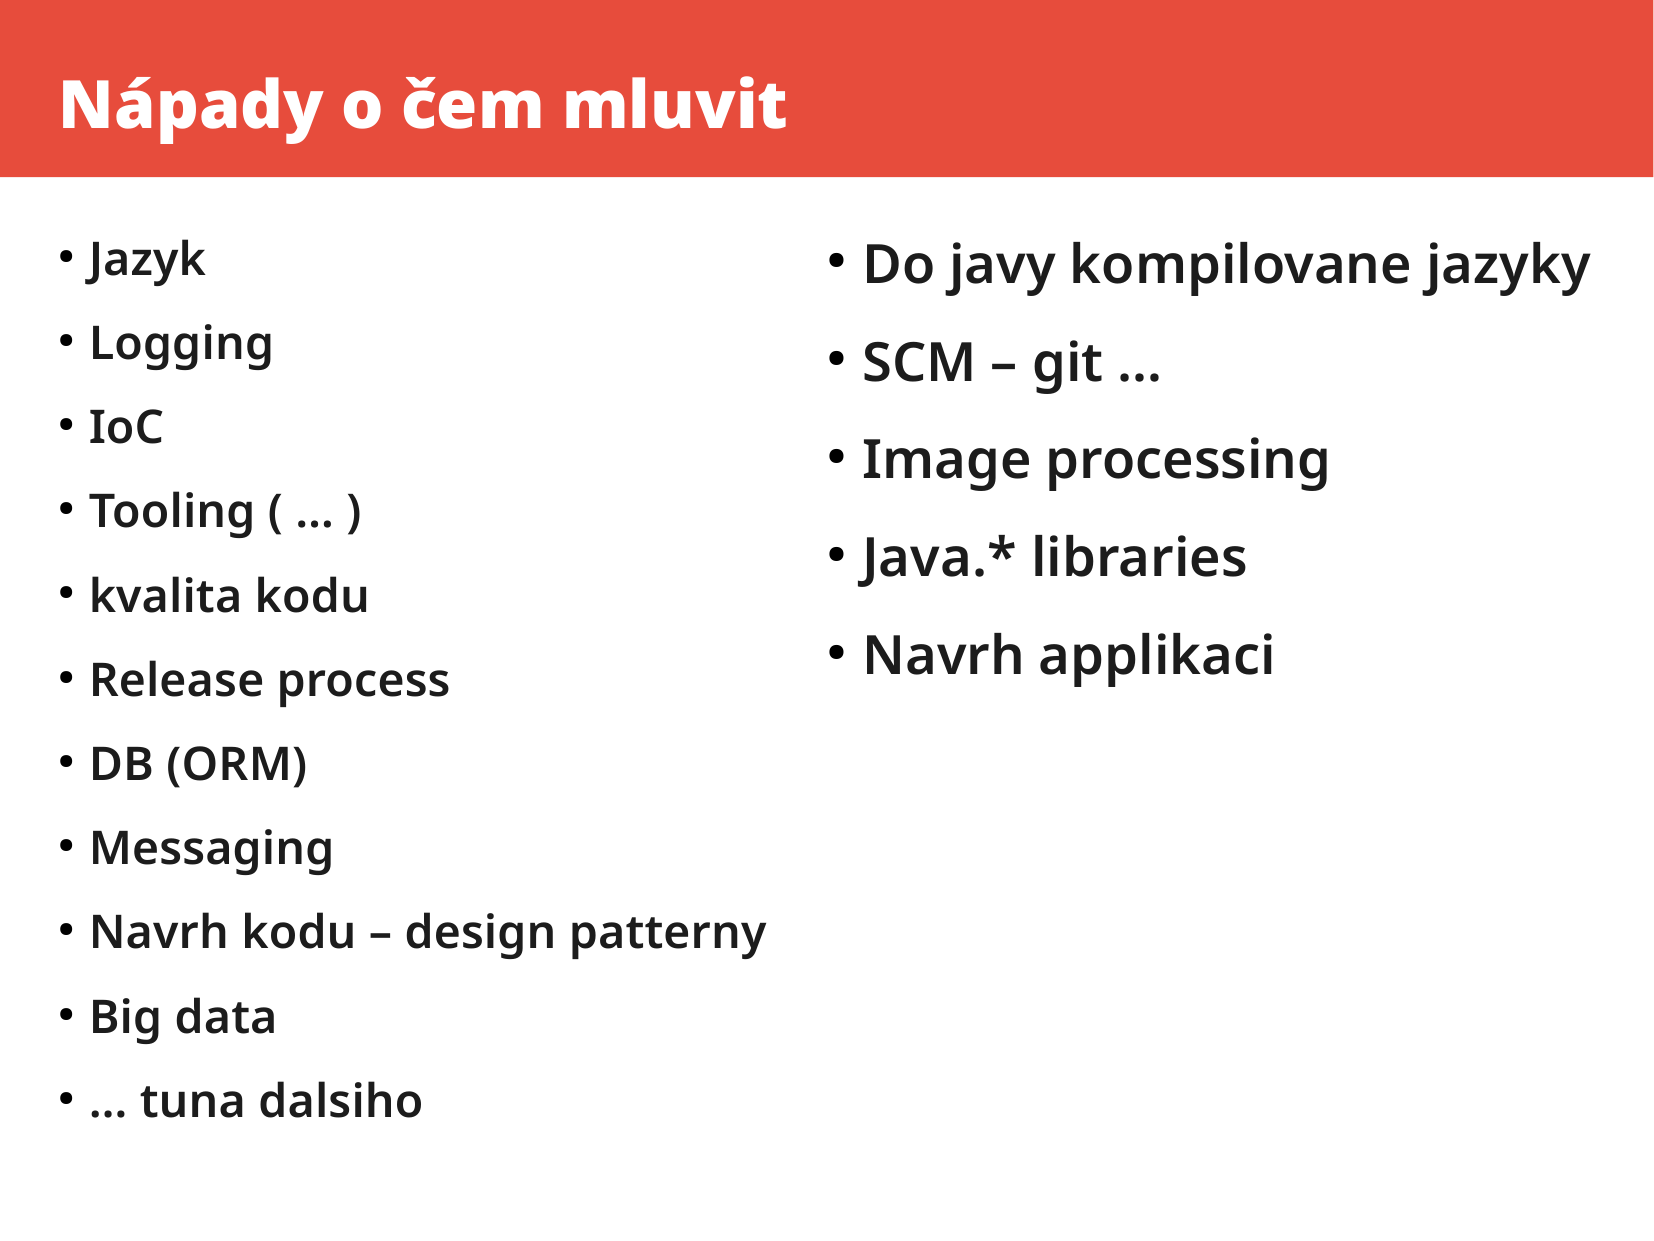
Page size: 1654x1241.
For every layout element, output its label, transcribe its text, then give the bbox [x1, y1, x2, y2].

title Nápady o čem mluvit [59, 0, 1595, 148]
list Do javy kompilovane jazyky SCM – git … Image processing Java.* libraries Navrh applikaci [826, 225, 1607, 1183]
list Jazyk Logging IoC Tooling ( … ) kvalita kodu Release process DB (ORM) Messaging Navrh kodu – design patterny Big data … tuna dalsiho [58, 225, 779, 1183]
